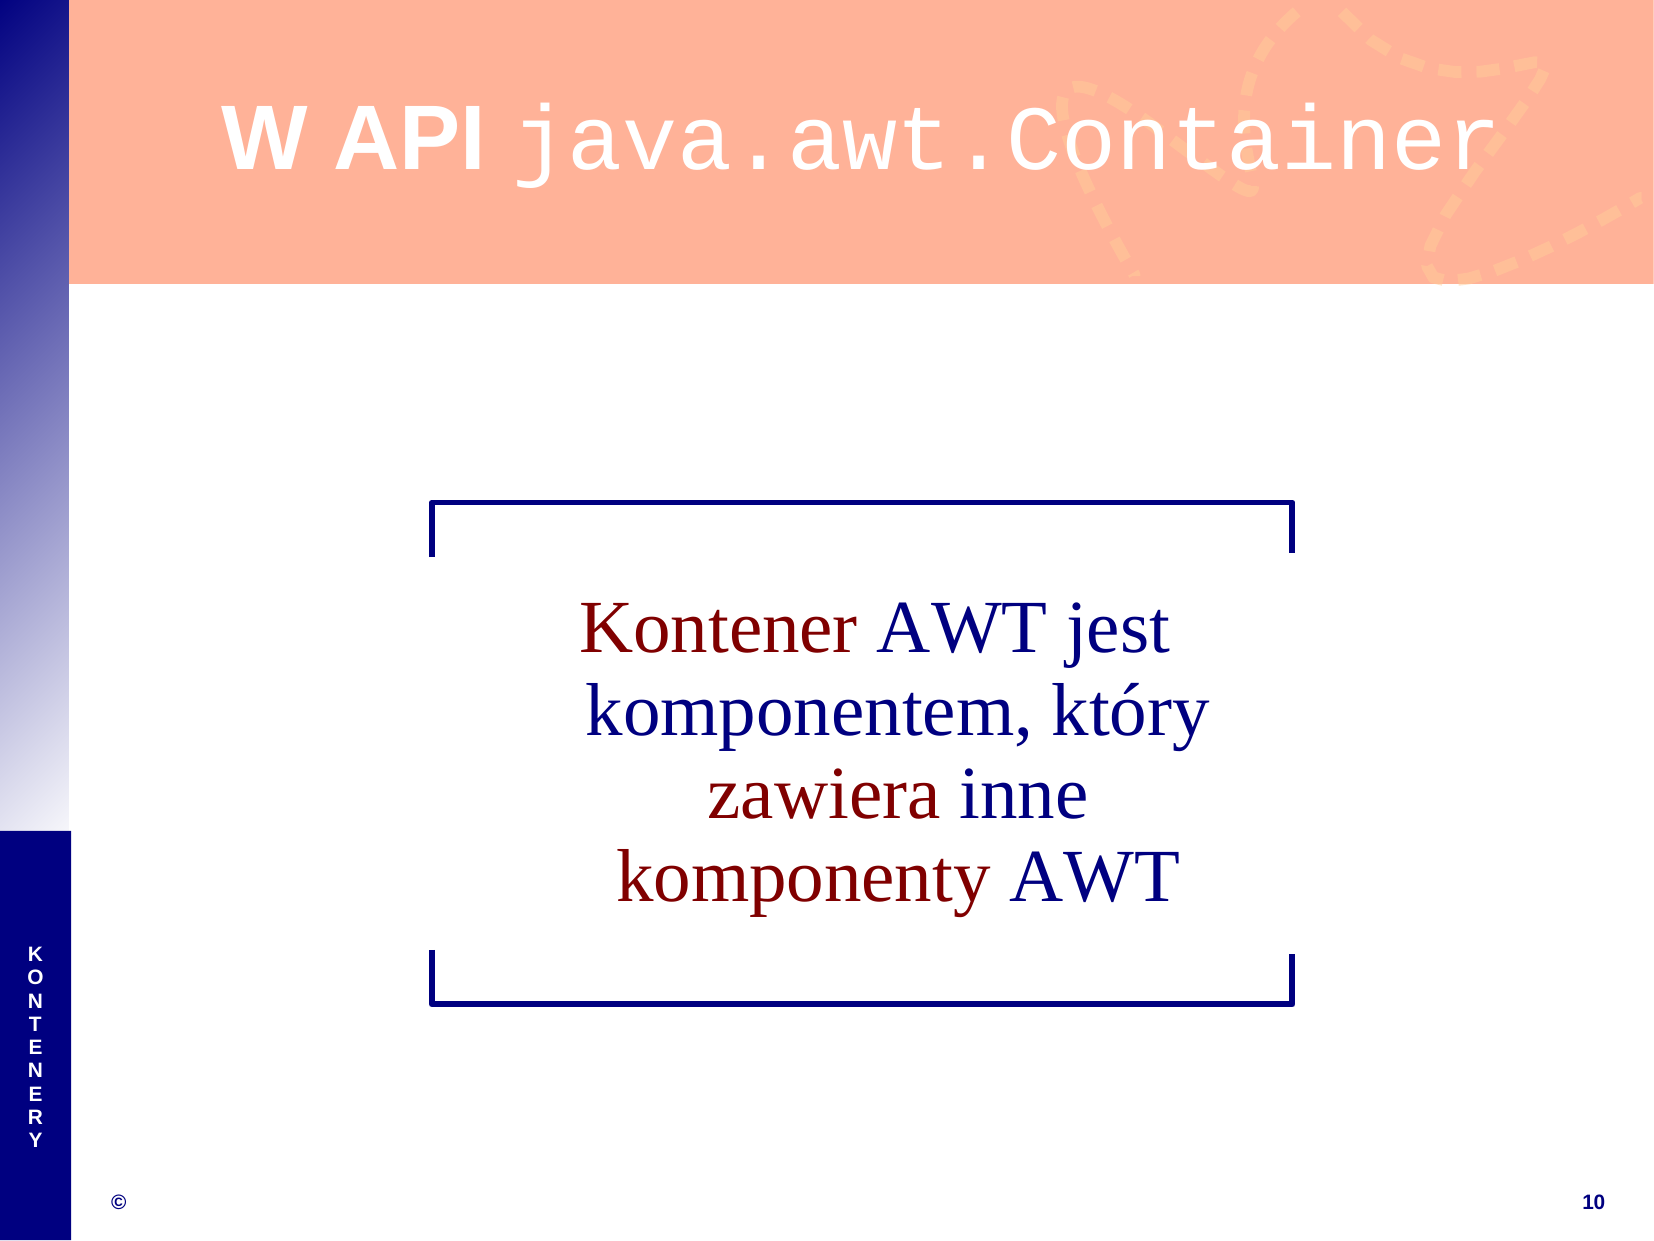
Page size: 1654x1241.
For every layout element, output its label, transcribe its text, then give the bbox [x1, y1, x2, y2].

title W API java.awt.Container [70, 37, 1654, 246]
text_box Kontener AWT jest komponentem, który zawiera inne komponenty AWT [447, 465, 1277, 1037]
text_box K O N T E N E R Y [0, 830, 71, 1241]
